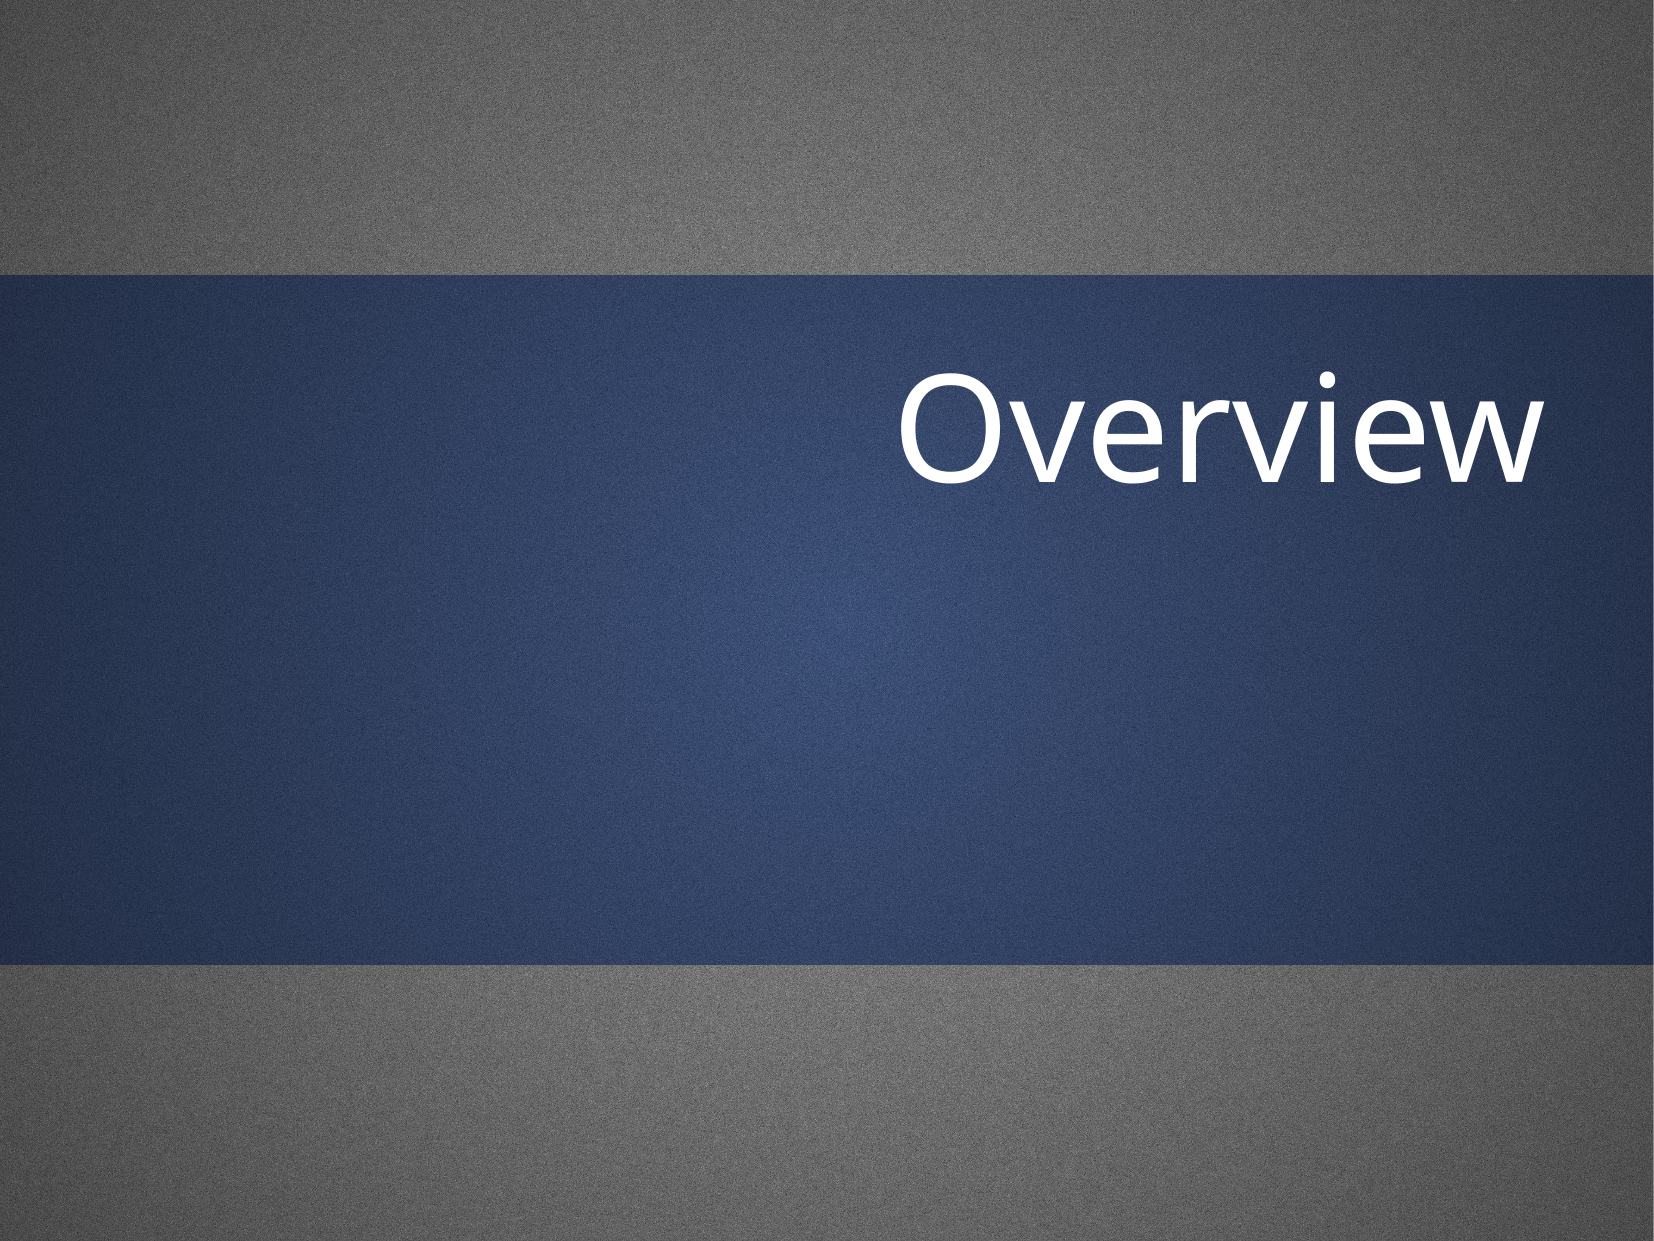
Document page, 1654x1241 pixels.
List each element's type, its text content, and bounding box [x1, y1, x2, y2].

text_box Overview [447, 315, 1562, 654]
picture [0, 0, 1654, 1241]
